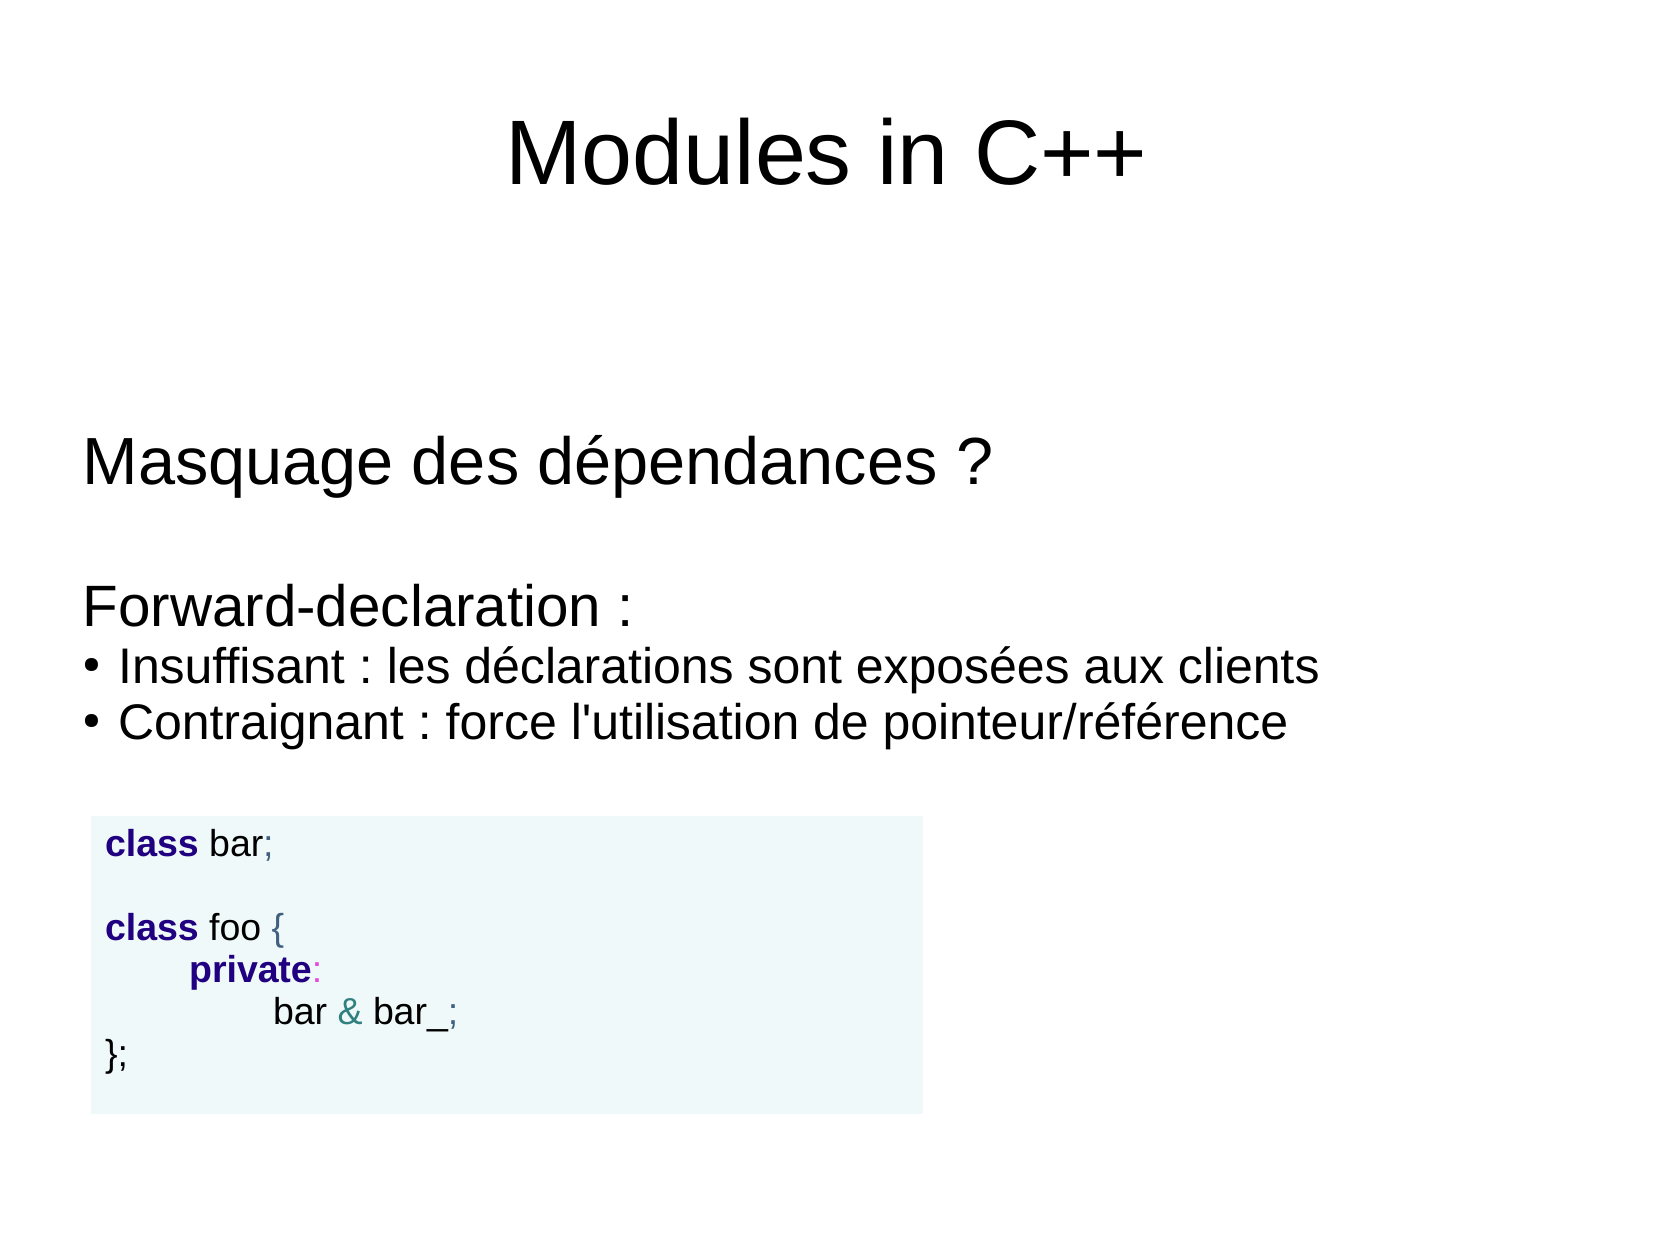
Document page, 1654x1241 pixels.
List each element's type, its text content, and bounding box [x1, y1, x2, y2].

title Modules in C++ [82, 49, 1571, 257]
table_header class bar; class foo { private: bar & bar_; }; [91, 816, 923, 1114]
subtitle Masquage des dépendances ? Forward-declaration : Insuffisant : les déclarations sont exposées aux clients Contraignant : force l'utilisation de pointeur/référence [82, 290, 1571, 1010]
